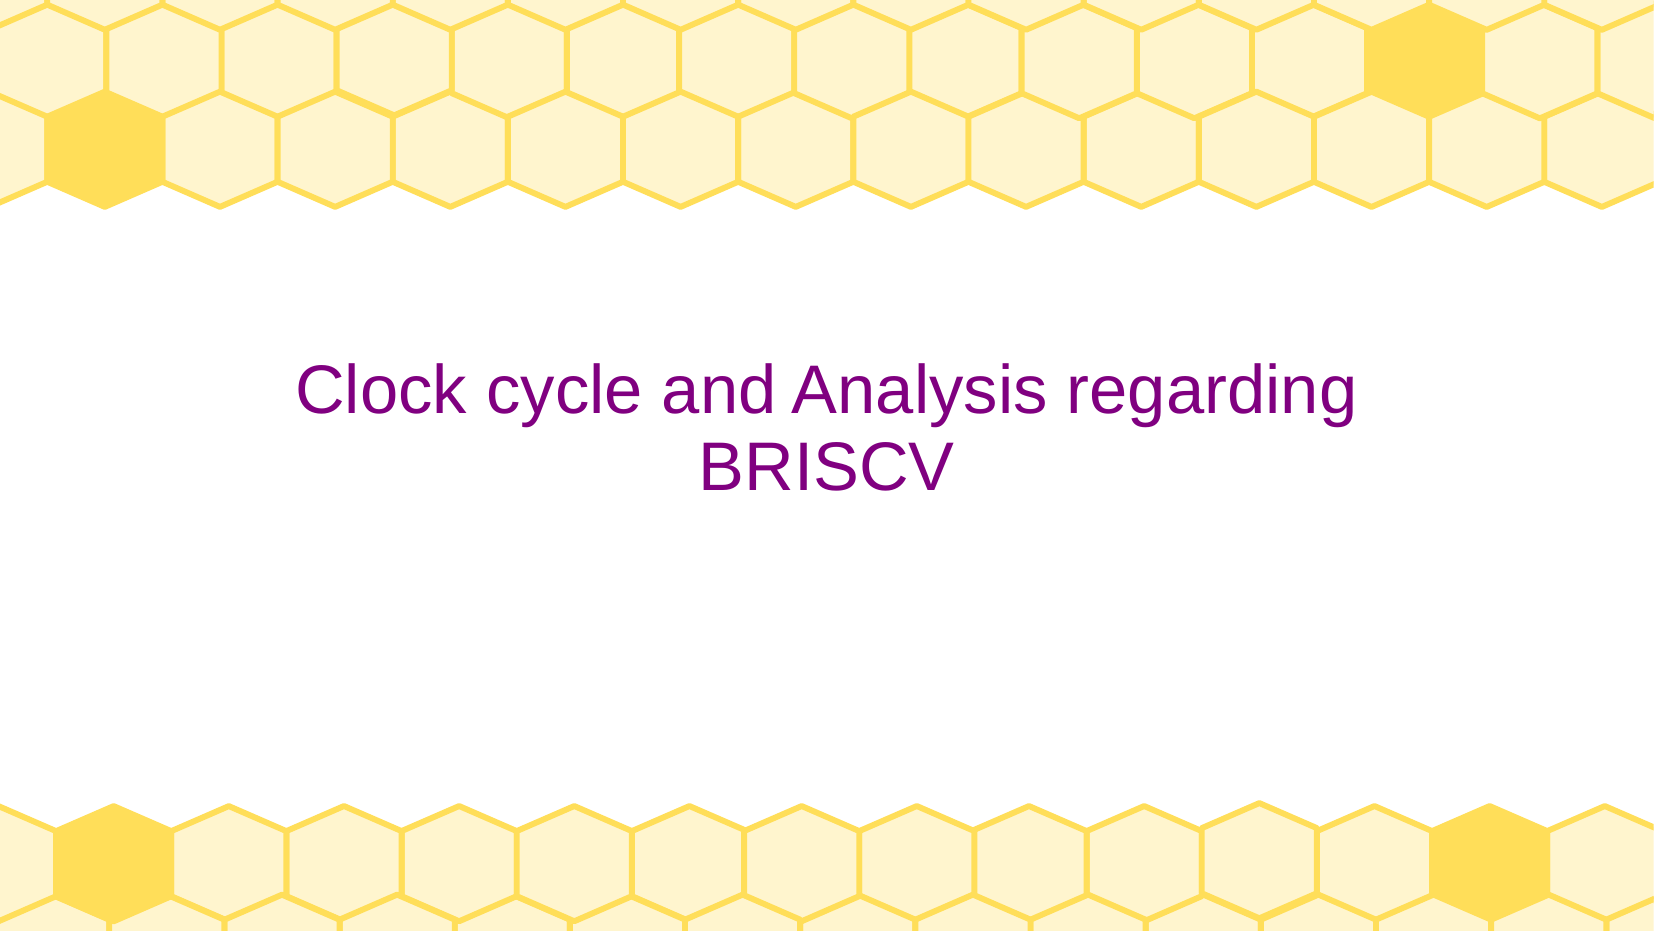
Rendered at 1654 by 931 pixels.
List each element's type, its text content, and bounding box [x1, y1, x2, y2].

title Clock cycle and Analysis regarding BRISCV [88, 324, 1565, 532]
